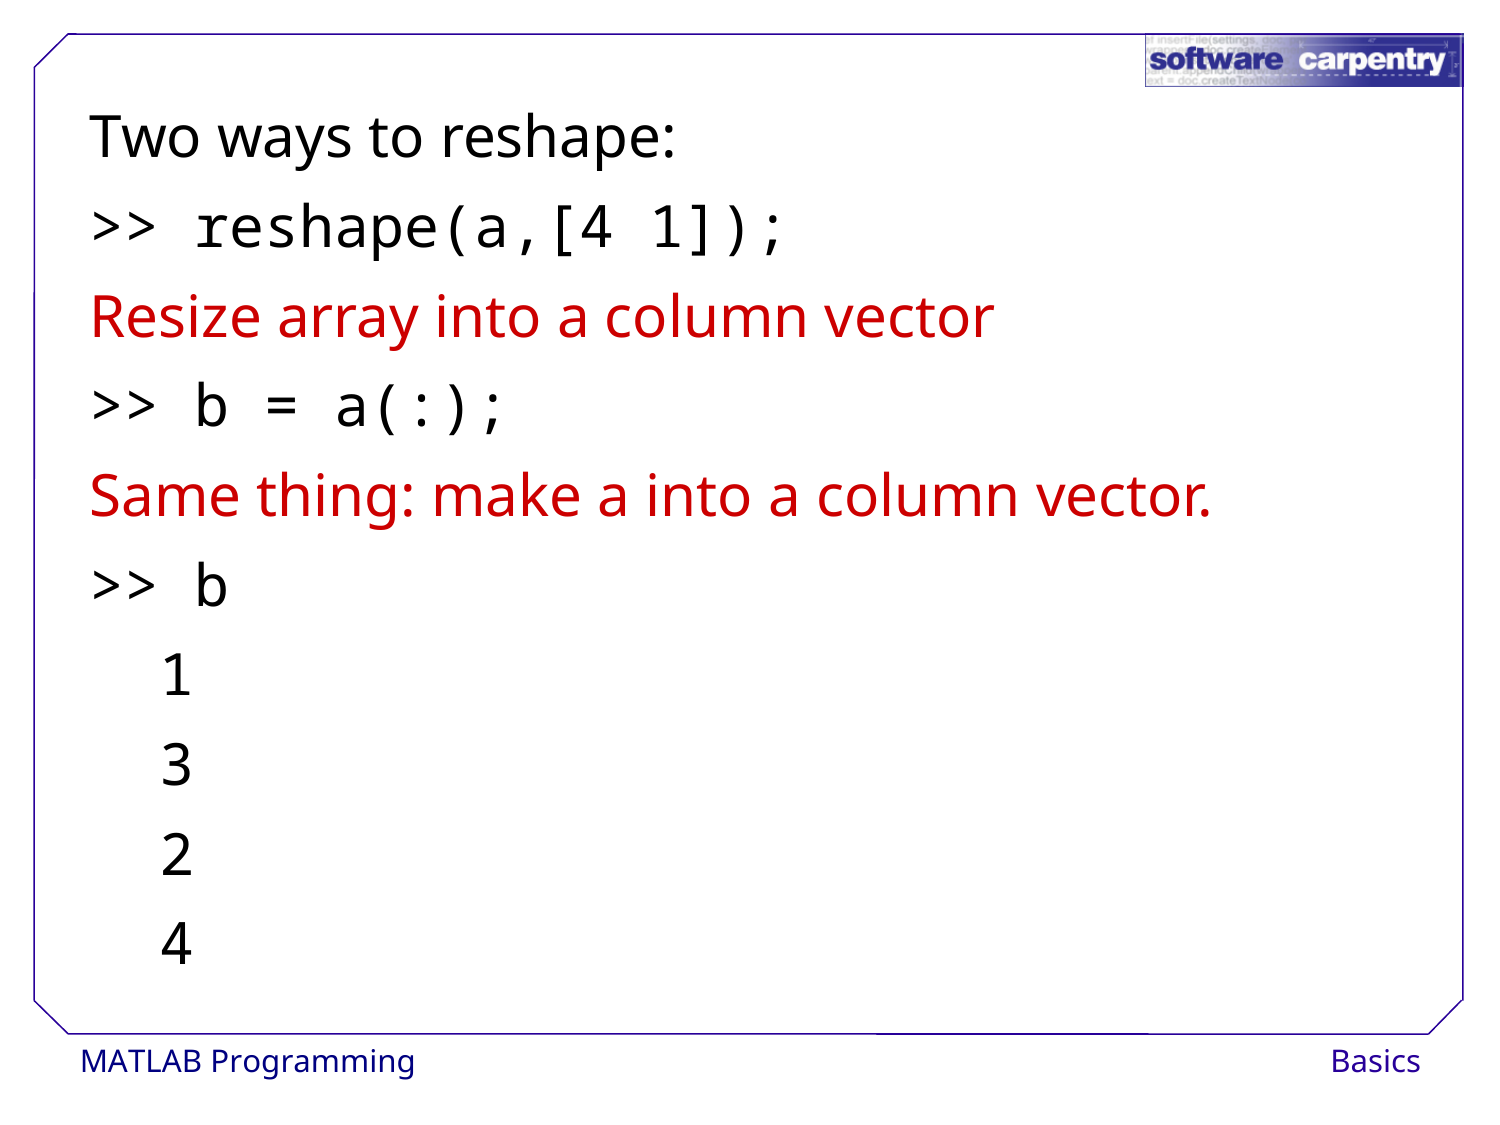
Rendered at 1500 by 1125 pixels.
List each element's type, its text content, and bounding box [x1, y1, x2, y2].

list Two ways to reshape: >> reshape(a,[4 1]); Resize array into a column vector >> b = a(:); Same thing: make a into a column vector. >> b 1 3 2 4 [75, 99, 1426, 988]
picture [1145, 33, 1464, 87]
